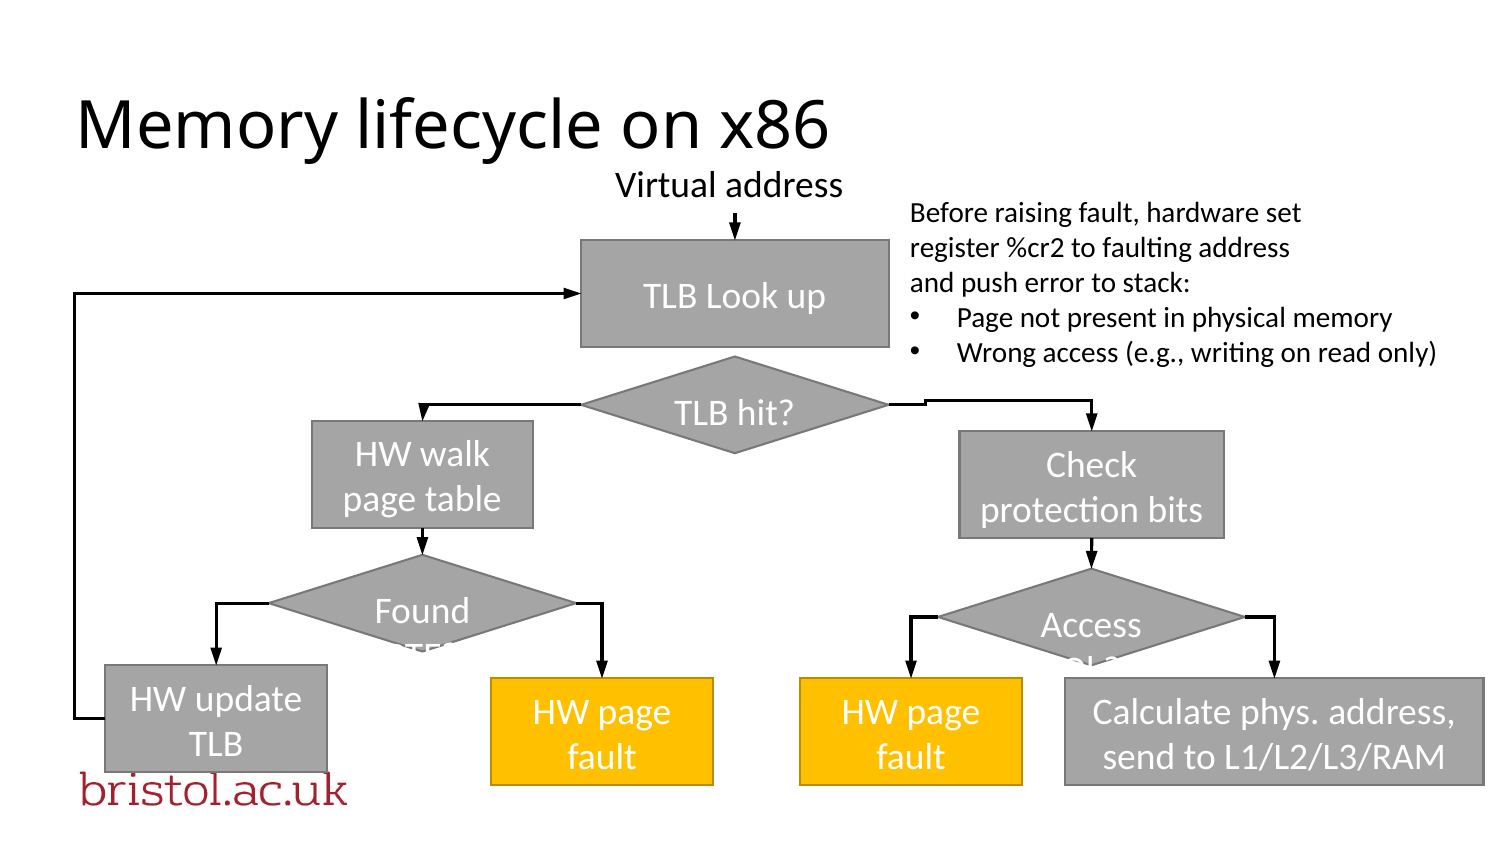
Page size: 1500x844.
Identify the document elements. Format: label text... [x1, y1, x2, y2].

text_box Virtual address [600, 152, 870, 213]
text_box HW page fault [800, 678, 1022, 785]
title Memory lifecycle on x86 [60, 44, 1440, 209]
text_box Access Ok? [938, 568, 1245, 666]
text_box TLB hit? [581, 356, 889, 454]
text_box HW walk page table [312, 421, 533, 528]
text_box HW page fault [491, 678, 713, 785]
text_box TLB Look up [581, 240, 889, 347]
text_box Calculate phys. address, send to L1/L2/L3/RAM [1065, 678, 1484, 785]
text_box Check protection bits [959, 431, 1224, 538]
text_box Found PTE? [269, 554, 576, 652]
text_box Before raising fault, hardware set register %cr2 to faulting address and push error to stack: Page not present in physical memory Wrong access (e.g., writing on read only) [895, 185, 1460, 378]
text_box HW update TLB [105, 665, 327, 772]
